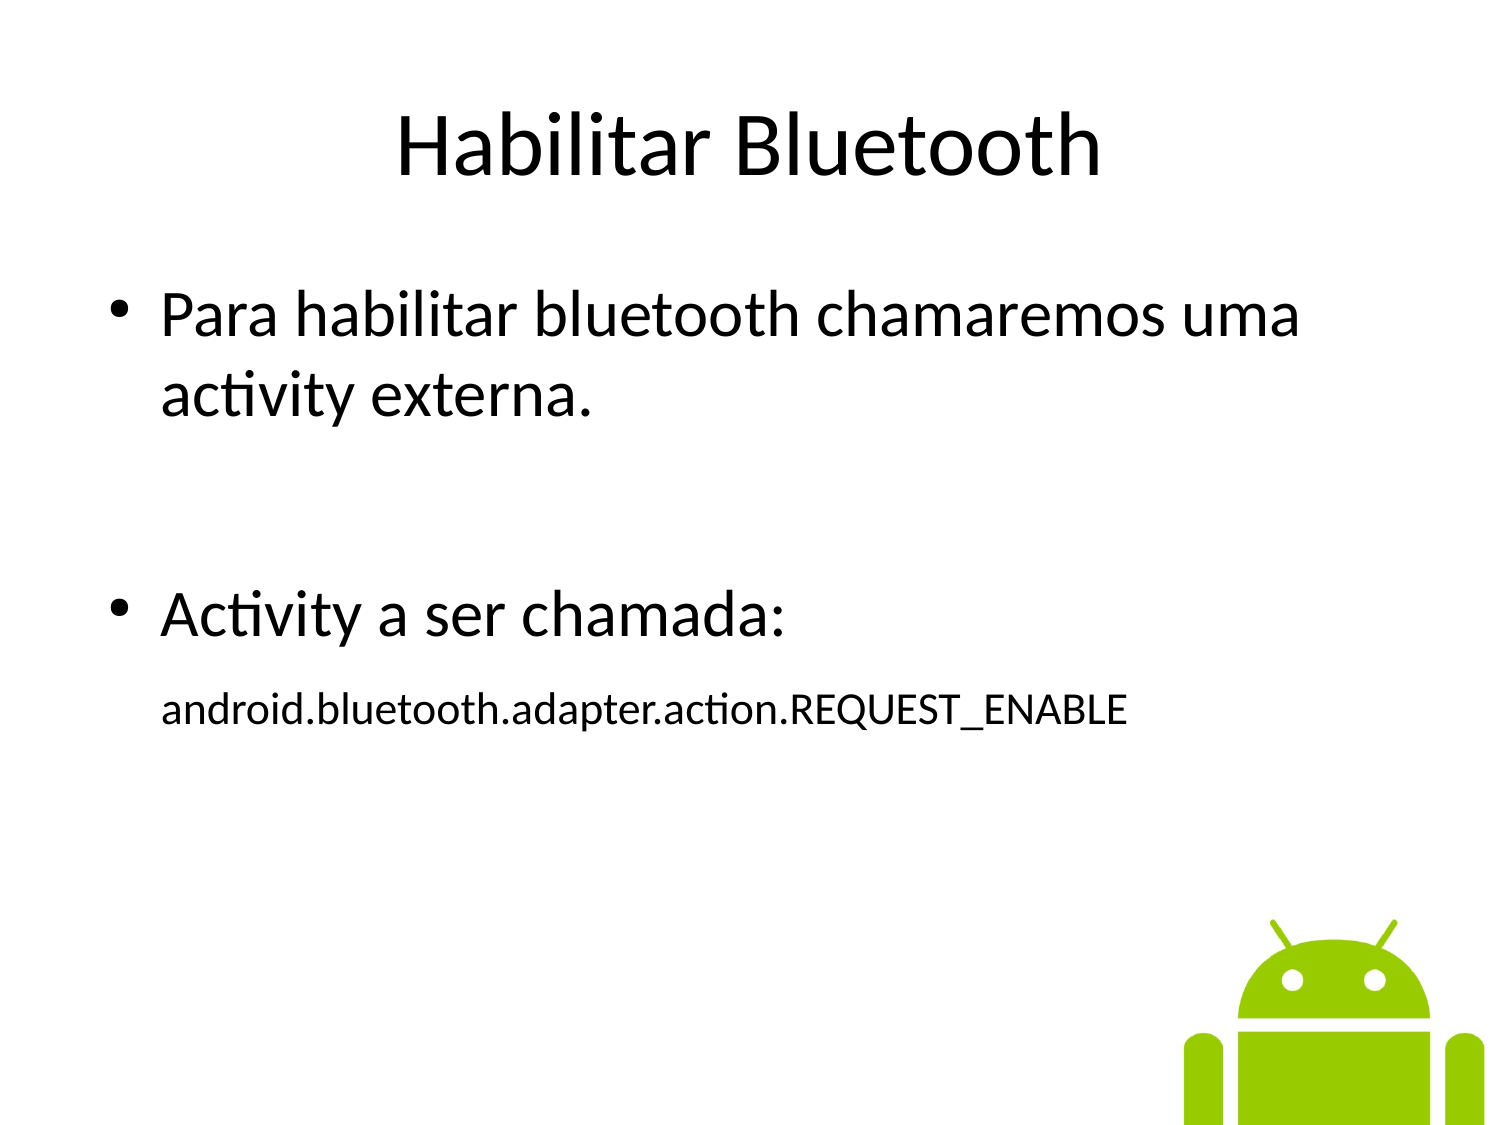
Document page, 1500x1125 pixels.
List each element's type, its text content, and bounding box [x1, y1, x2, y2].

list Para habilitar bluetooth chamaremos uma activity externa. Activity a ser chamada: android.bluetooth.adapter.action.REQUEST_ENABLE [75, 262, 1425, 1005]
picture [1163, 919, 1500, 1125]
title Habilitar Bluetooth [75, 45, 1425, 233]
